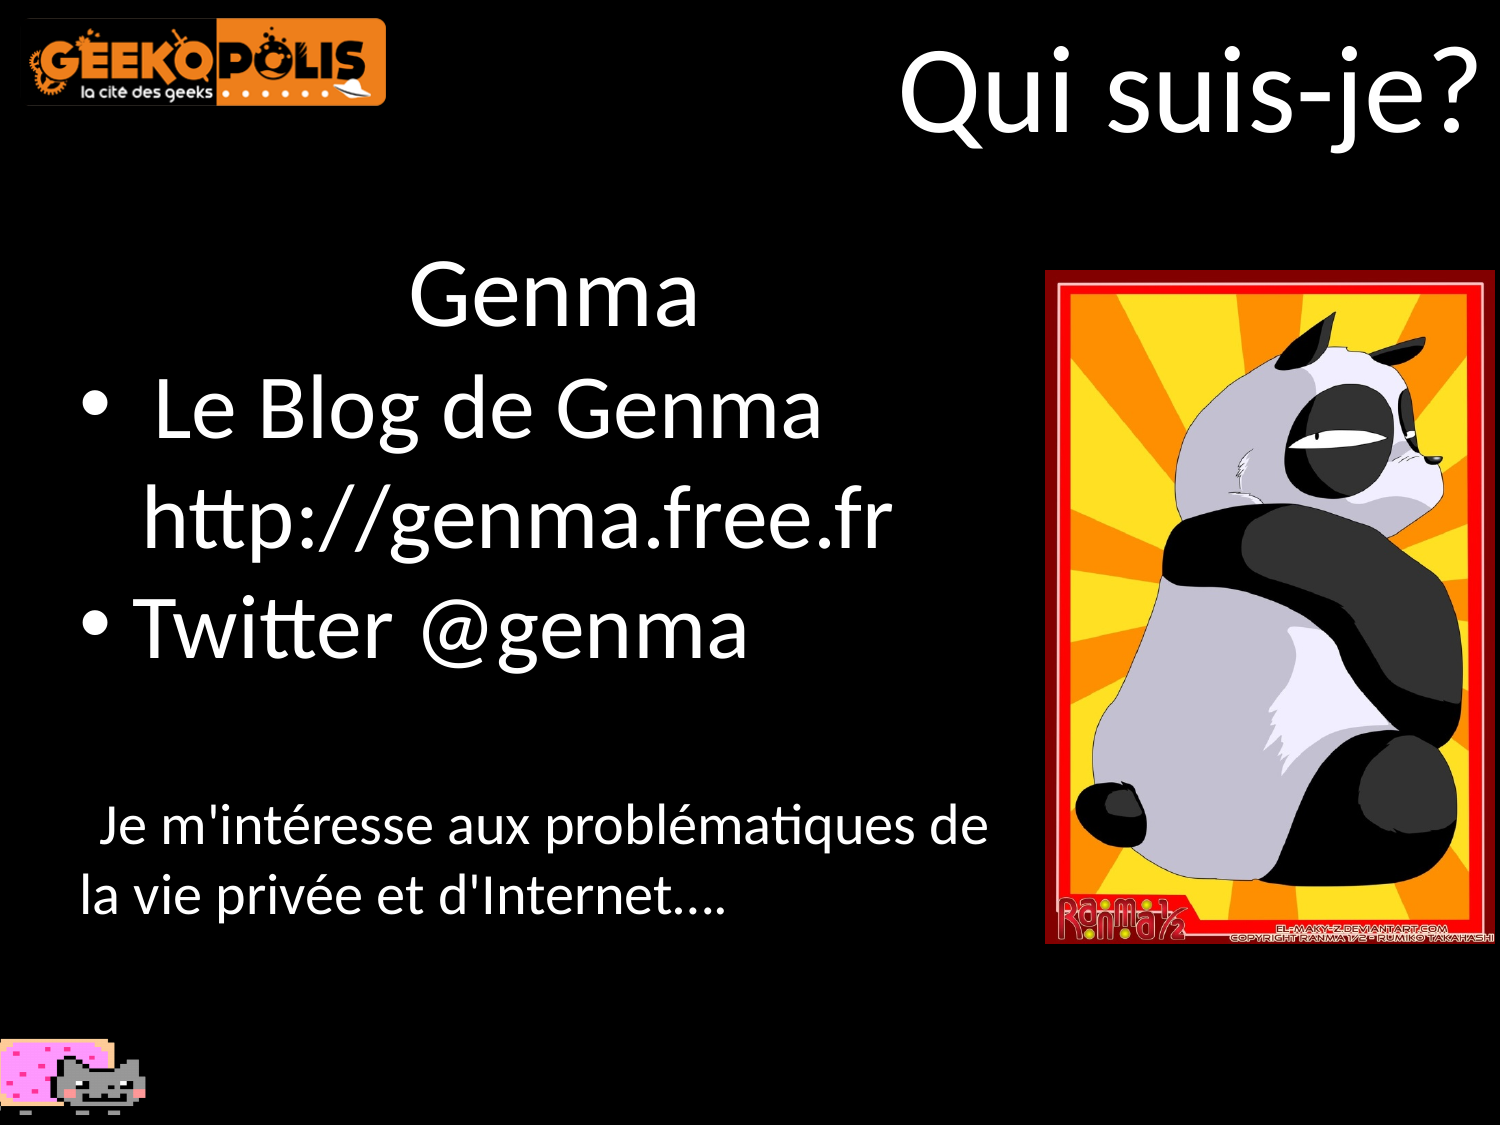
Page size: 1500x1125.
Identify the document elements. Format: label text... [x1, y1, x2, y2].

text_box Qui suis-je? [0, 0, 1500, 165]
text_box Genma Le Blog de Genma http://genma.free.fr Twitter @genma Je m'intéresse aux problématiques de la vie privée et d'Internet…. [64, 219, 1046, 1044]
picture [17, 11, 390, 113]
picture [1045, 270, 1495, 944]
picture [0, 1027, 154, 1121]
